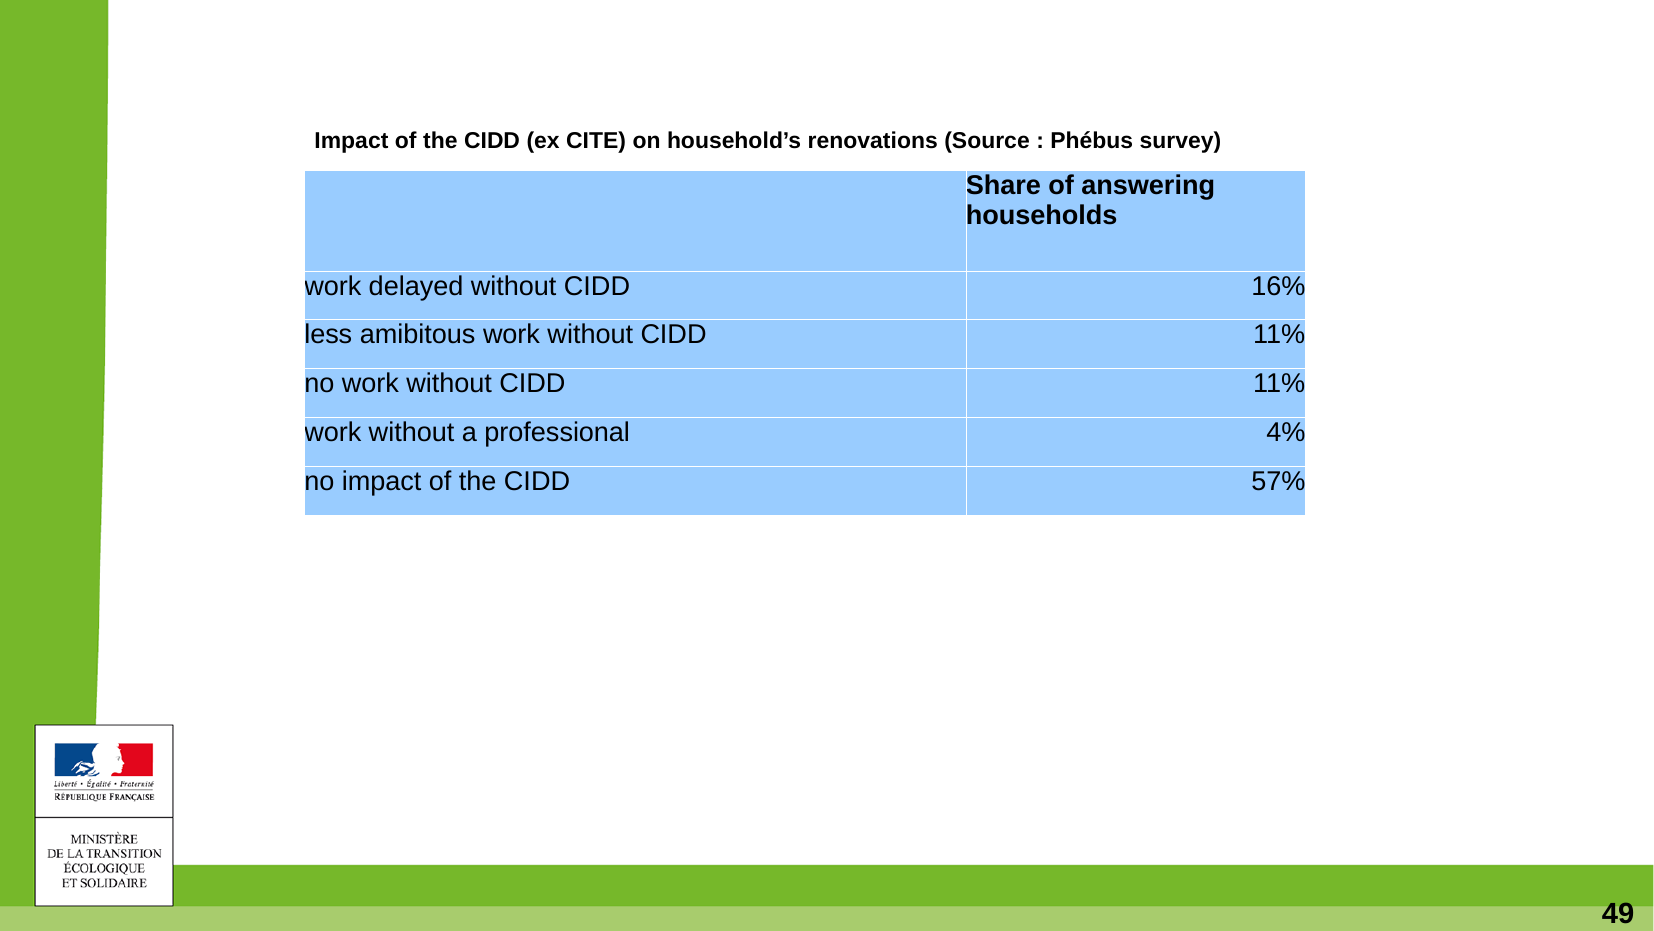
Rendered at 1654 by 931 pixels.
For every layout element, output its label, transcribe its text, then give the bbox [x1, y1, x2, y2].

table_cell 11% [967, 369, 1305, 417]
text_box Impact of the CIDD (ex CITE) on household’s renovations (Source : Phébus survey) [299, 120, 1278, 190]
table_cell work without a professional [305, 418, 966, 466]
table_header [305, 190, 966, 271]
table_cell 16% [967, 272, 1305, 319]
table_cell less amibitous work without CIDD [305, 320, 966, 368]
table_cell 57% [967, 467, 1305, 515]
table_cell 4% [967, 418, 1305, 466]
table_header Share of answering households [967, 171, 1305, 271]
table_cell no work without CIDD [305, 369, 966, 417]
table_cell work delayed without CIDD [305, 272, 966, 319]
picture [0, 0, 1654, 931]
table_cell 11% [967, 320, 1305, 368]
table_cell no impact of the CIDD [305, 467, 966, 515]
